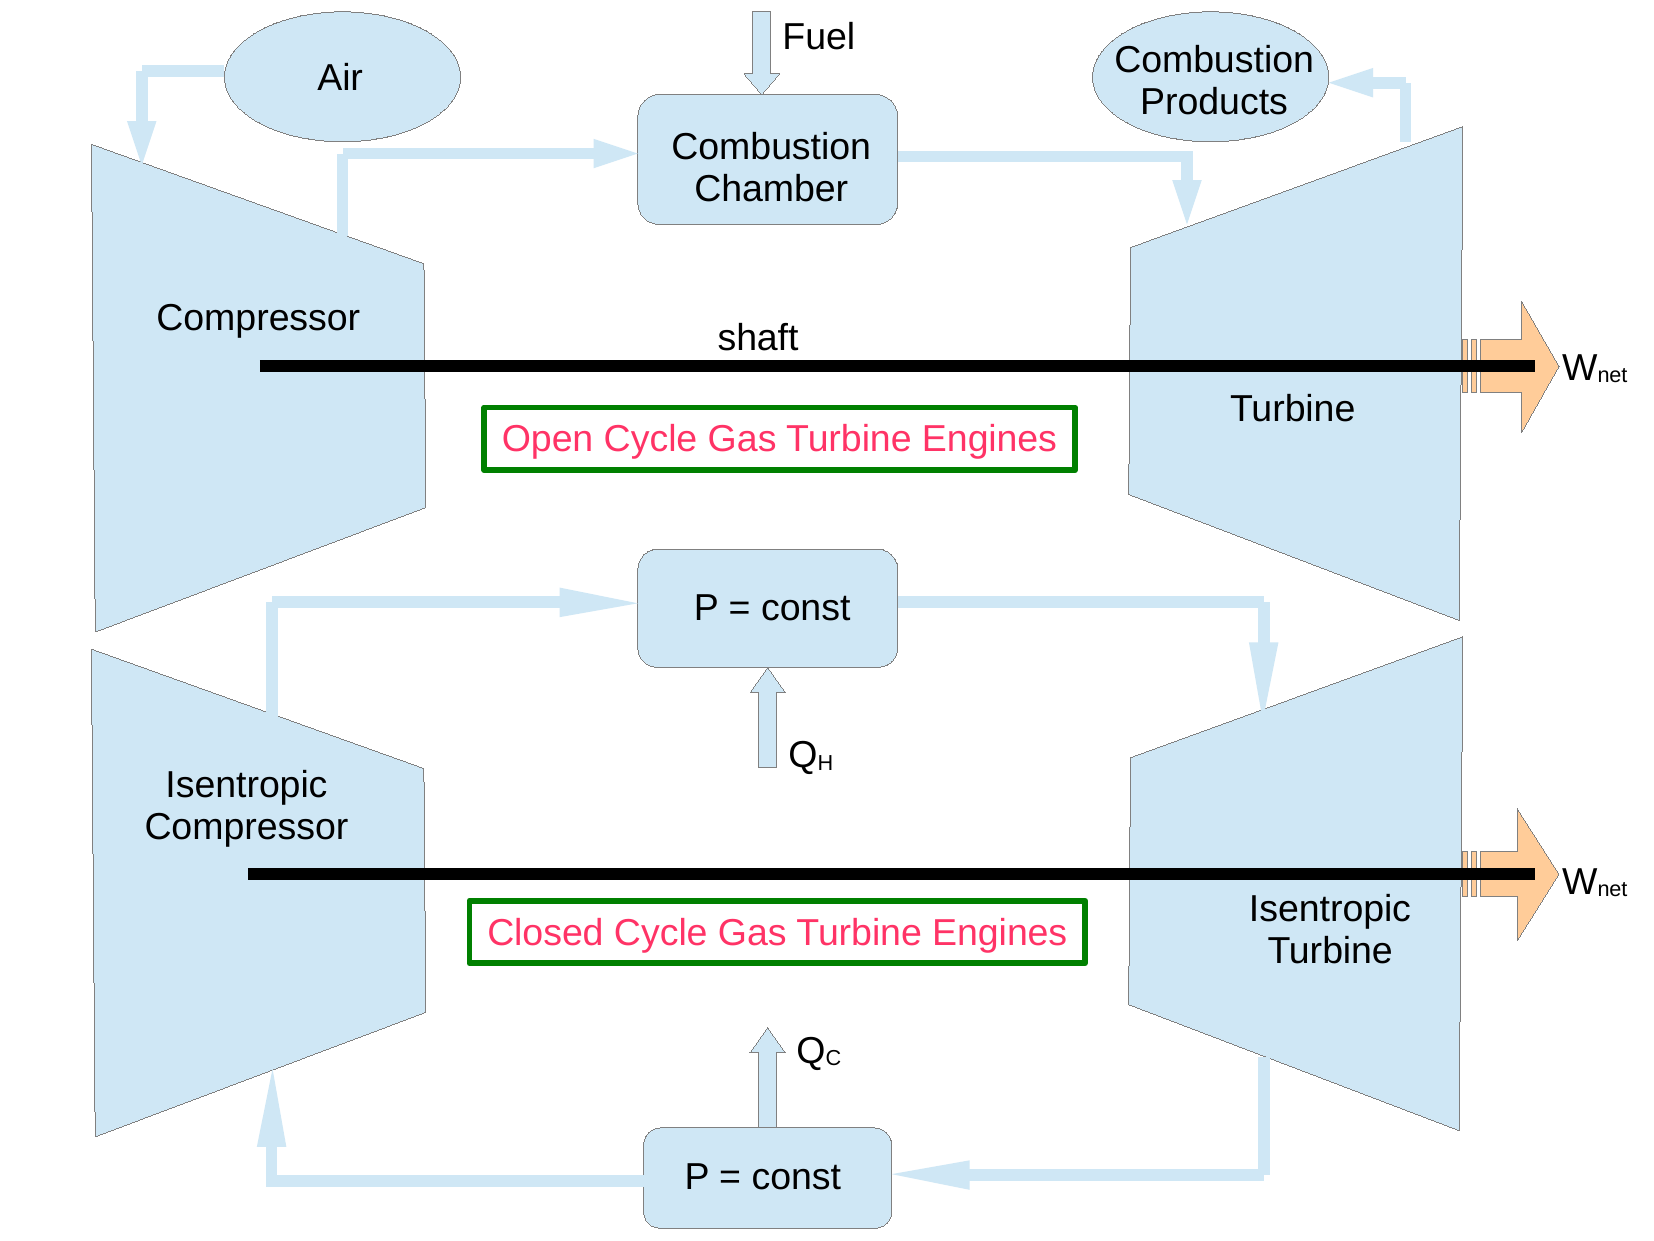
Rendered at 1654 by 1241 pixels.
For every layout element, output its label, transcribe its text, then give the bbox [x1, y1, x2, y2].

text_box Wnet [1547, 338, 1654, 409]
text_box Combustion Chamber [656, 118, 886, 217]
text_box Isentropic Compressor [129, 755, 364, 855]
text_box Turbine [1215, 380, 1371, 438]
text_box [1126, 11, 1295, 31]
text_box [1129, 126, 1468, 360]
text_box [1142, 130, 1279, 142]
text_box [1092, 55, 1099, 99]
text_box Fuel [767, 8, 872, 65]
text_box [643, 1027, 892, 1229]
text_box [1128, 372, 1468, 621]
text_box [91, 144, 426, 632]
text_box [1471, 880, 1477, 897]
text_box [637, 549, 898, 768]
text_box Air [302, 49, 378, 107]
text_box [1128, 880, 1468, 1131]
text_box [1471, 372, 1477, 393]
text_box [1129, 636, 1468, 868]
text_box P = const [679, 578, 866, 636]
text_box [637, 11, 898, 225]
text_box P = const [669, 1147, 857, 1205]
text_box Combustion Products [1099, 31, 1329, 130]
text_box [224, 11, 461, 142]
text_box Compressor [141, 289, 376, 347]
text_box QC [781, 1021, 857, 1091]
text_box Wnet [1547, 852, 1654, 922]
text_box QH [773, 726, 849, 796]
text_box shaft [702, 309, 814, 360]
text_box Isentropic Turbine [1234, 880, 1427, 979]
text_box [1480, 301, 1560, 433]
text_box [91, 649, 426, 1137]
text_box Open Cycle Gas Turbine Engines [484, 407, 1076, 471]
text_box Closed Cycle Gas Turbine Engines [469, 900, 1086, 964]
text_box [1471, 339, 1477, 360]
text_box [1480, 808, 1547, 941]
text_box [1471, 851, 1477, 868]
